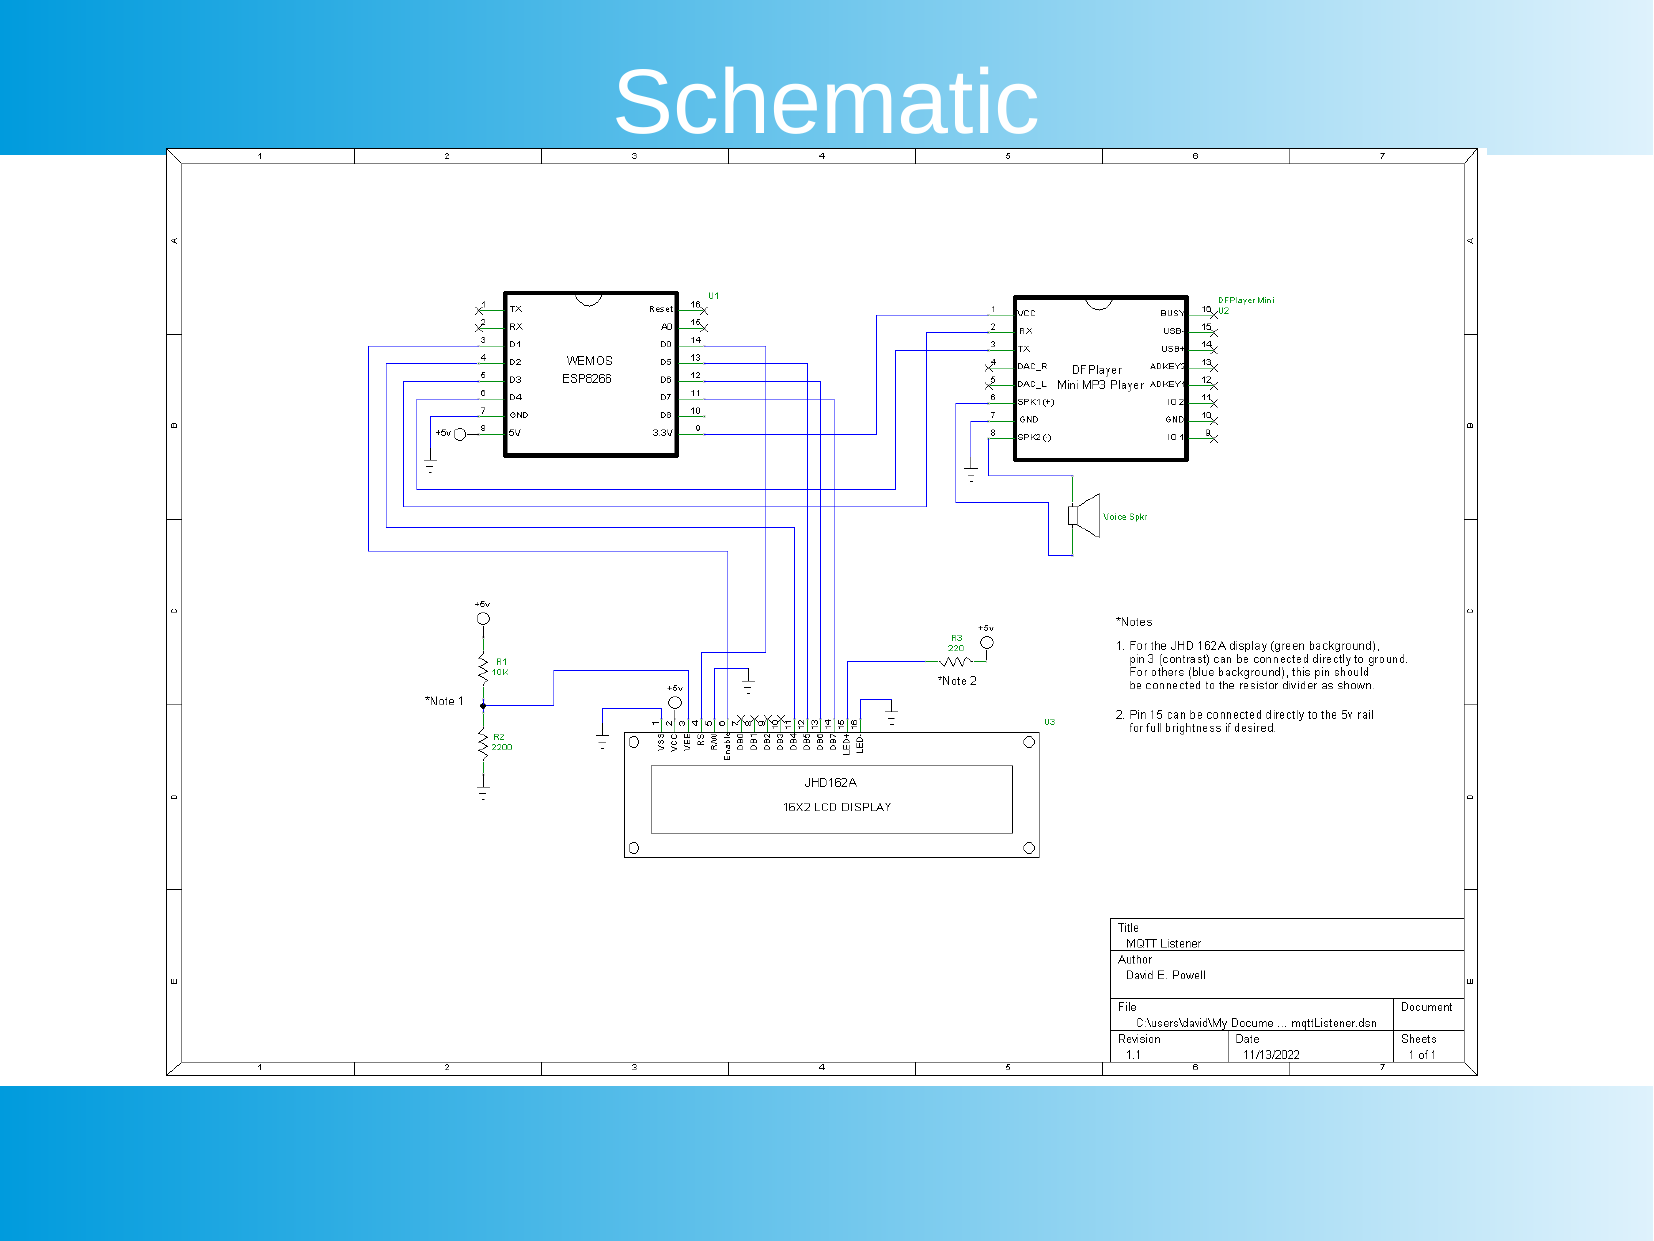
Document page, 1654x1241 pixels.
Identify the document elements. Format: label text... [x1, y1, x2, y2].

title Schematic [82, 49, 1571, 155]
picture [166, 148, 1487, 1085]
